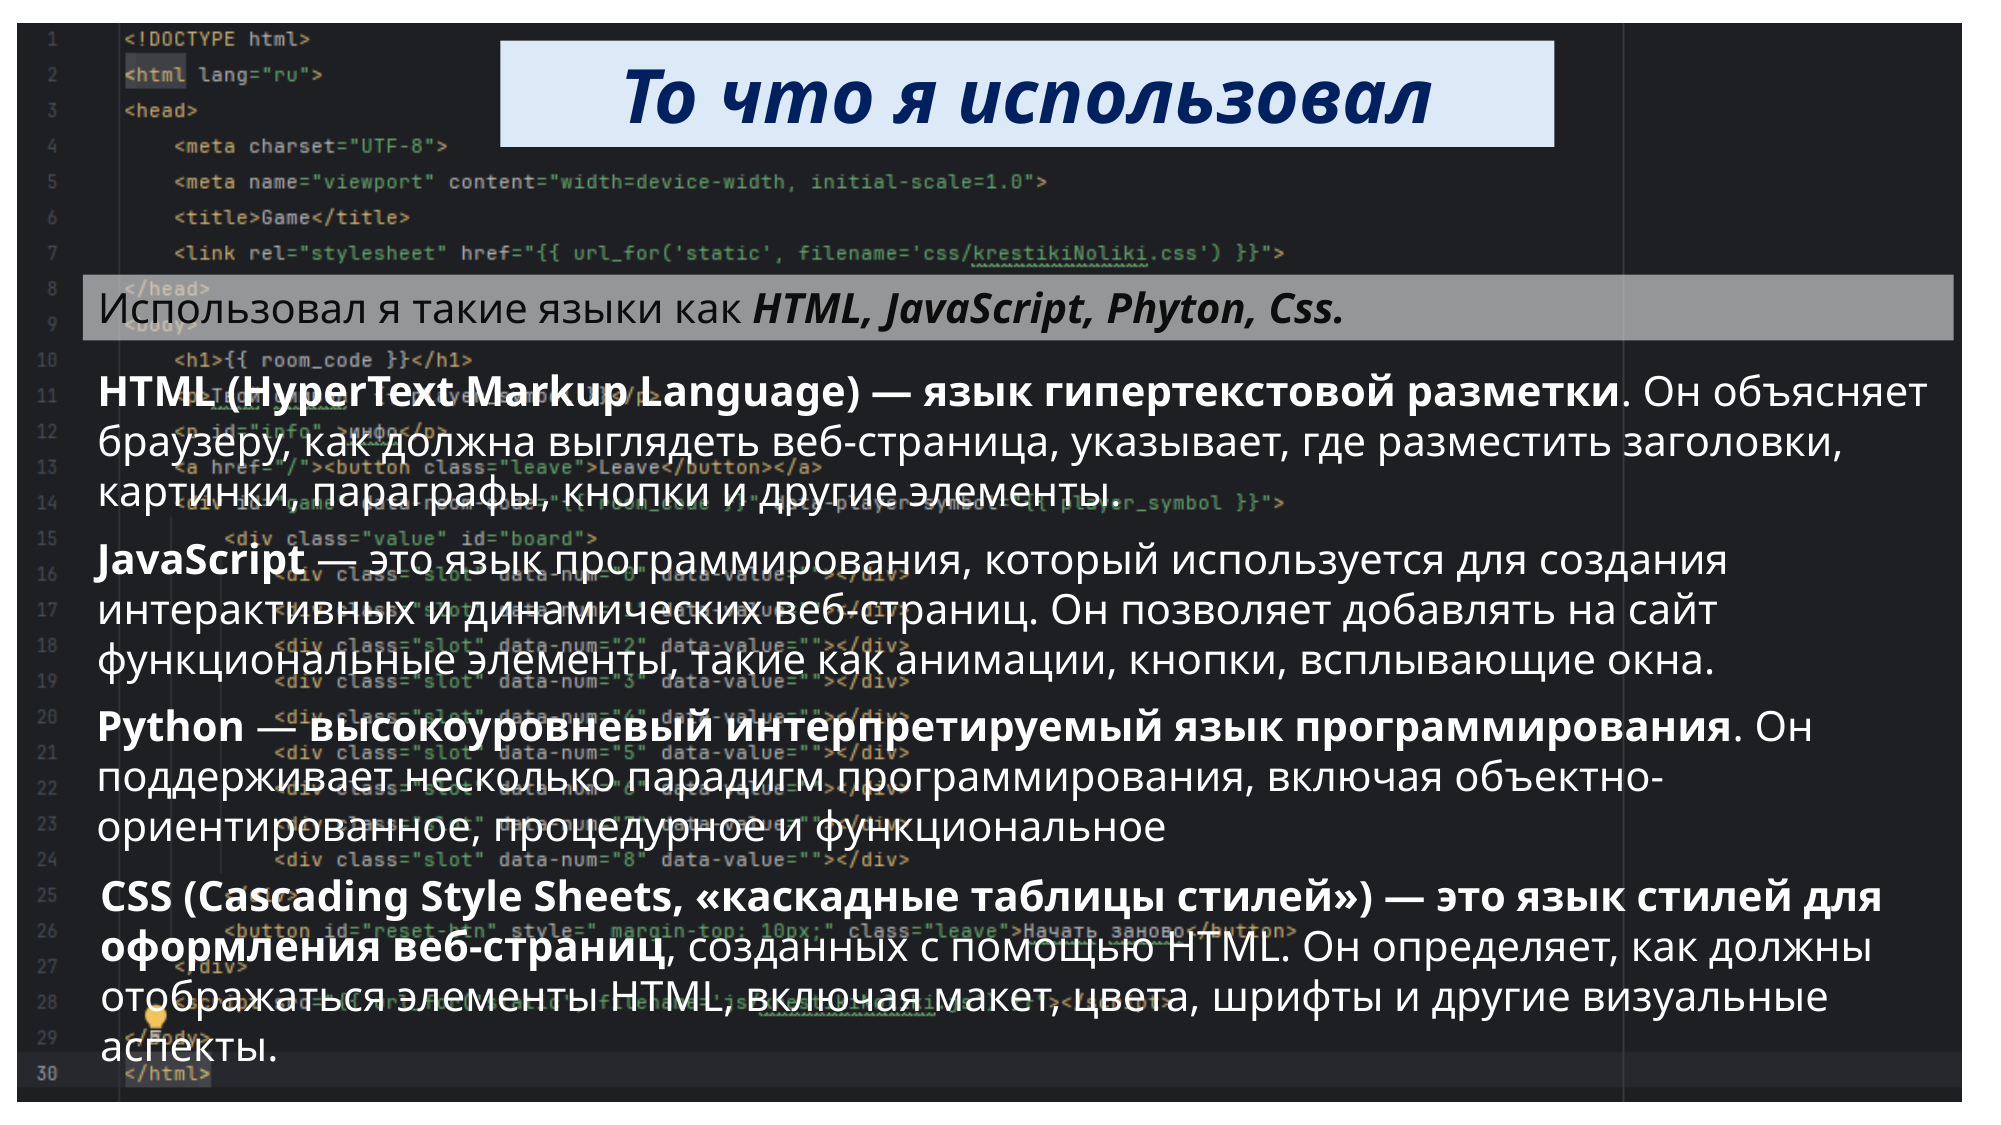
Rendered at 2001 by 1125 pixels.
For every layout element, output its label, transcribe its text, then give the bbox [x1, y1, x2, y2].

text_box JavaScript — это язык программирования, который используется для создания интерактивных и динамических веб-страниц. Он позволяет добавлять на сайт функциональные элементы, такие как анимации, кнопки, всплывающие окна. [81, 525, 1866, 691]
picture [17, 23, 1962, 1102]
text_box То что я использовал [500, 40, 1555, 147]
text_box Python — высокоуровневый интерпретируемый язык программирования. Он поддерживает несколько парадигм программирования, включая объектно-ориентированное, процедурное и функциональное [81, 691, 1898, 859]
text_box Использовал я такие языки как HTML, JavaScript, Phyton, Css. [82, 274, 1954, 341]
text_box HTML (HyperText Markup Language) — язык гипертекстовой разметки. Он объясняет браузеру, как должна выглядеть веб-страница, указывает, где разместить заголовки, картинки, параграфы, кнопки и другие элементы. [82, 357, 1954, 525]
text_box CSS (Cascading Style Sheets, «каскадные таблицы стилей») — это язык стилей для оформления веб-страниц, созданных с помощью HTML. Он определяет, как должны отображаться элементы HTML, включая макет, цвета, шрифты и другие визуальные аспекты. [85, 861, 1909, 1029]
